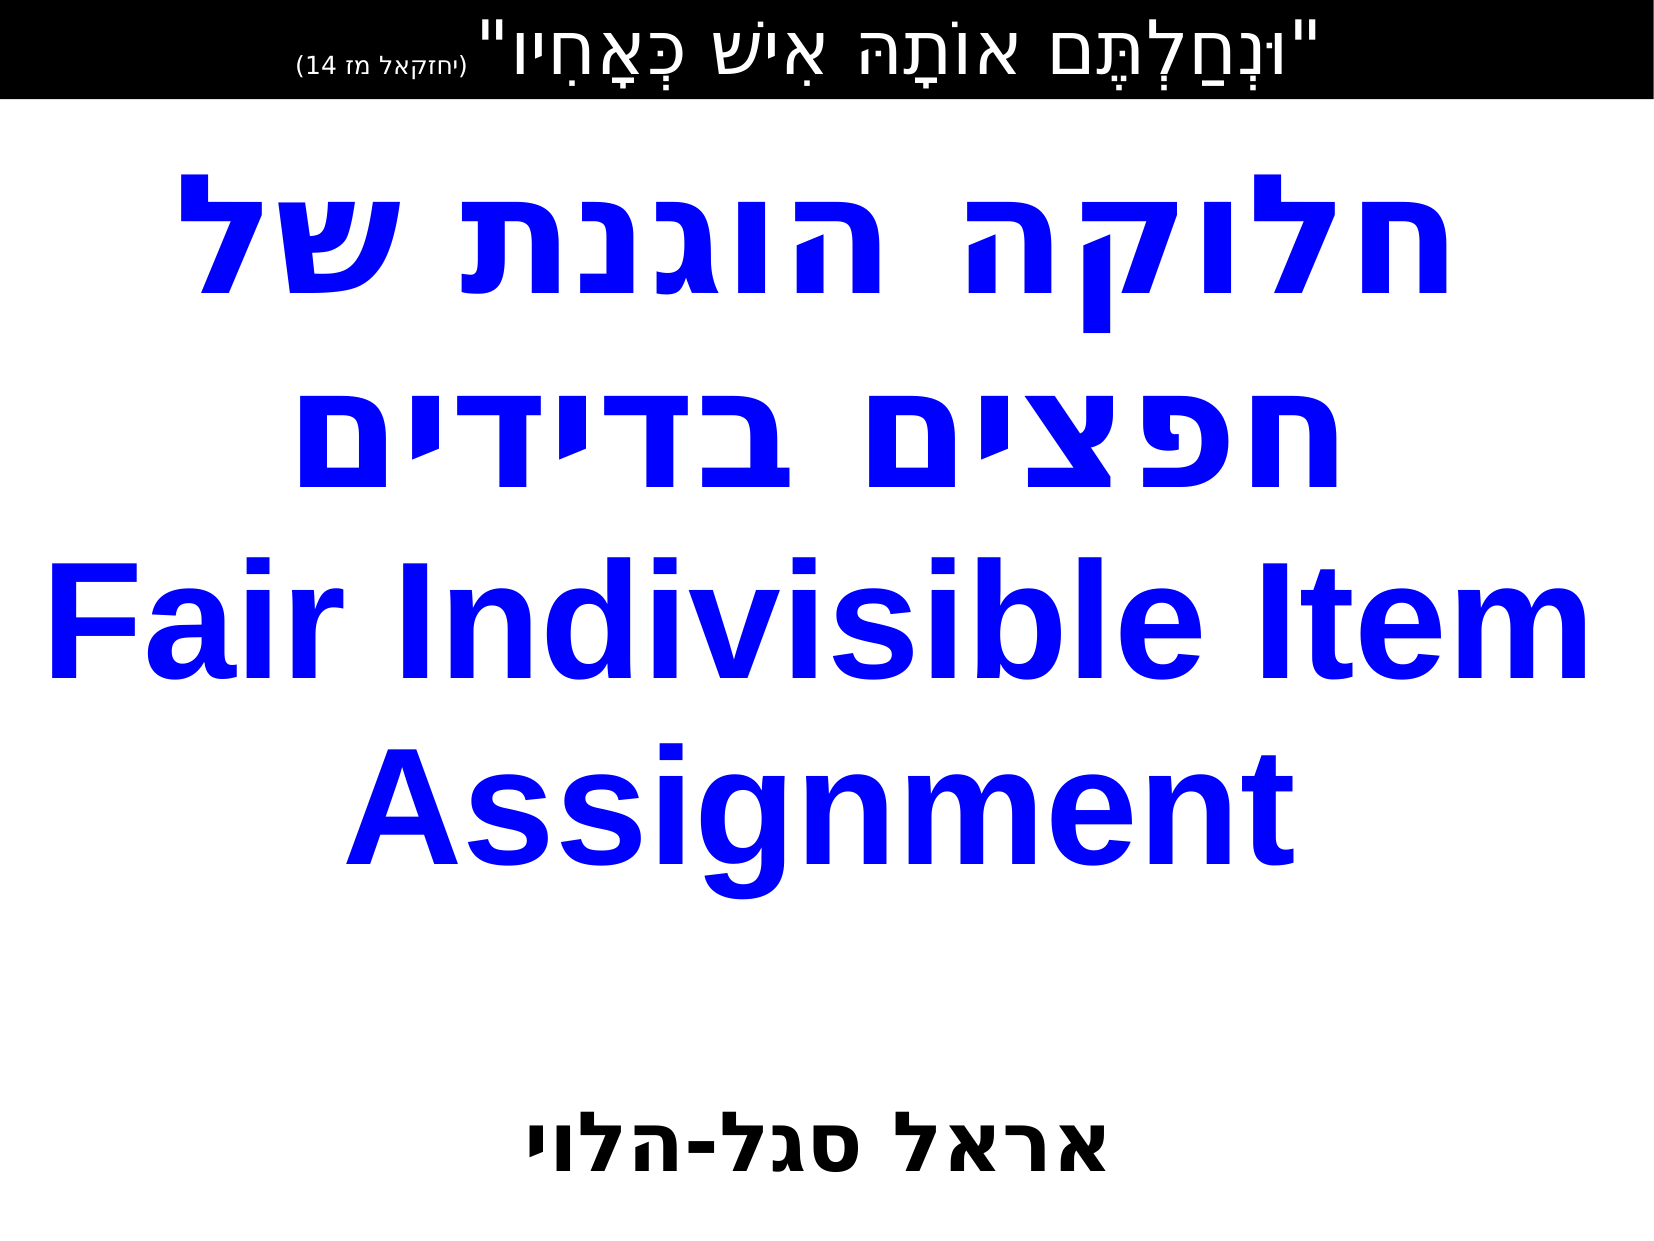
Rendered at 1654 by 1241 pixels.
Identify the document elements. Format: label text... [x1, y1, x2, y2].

text_box "וּנְחַלְתֶּם אוֹתָהּ אִישׁ כְּאָחִיו" (יחזקאל מז 14) [0, 0, 1654, 100]
title חלוקה הוגנת של חפצים בדידים Fair Indivisible Item Assignment אראל סגל-הלוי [0, 100, 1654, 1240]
